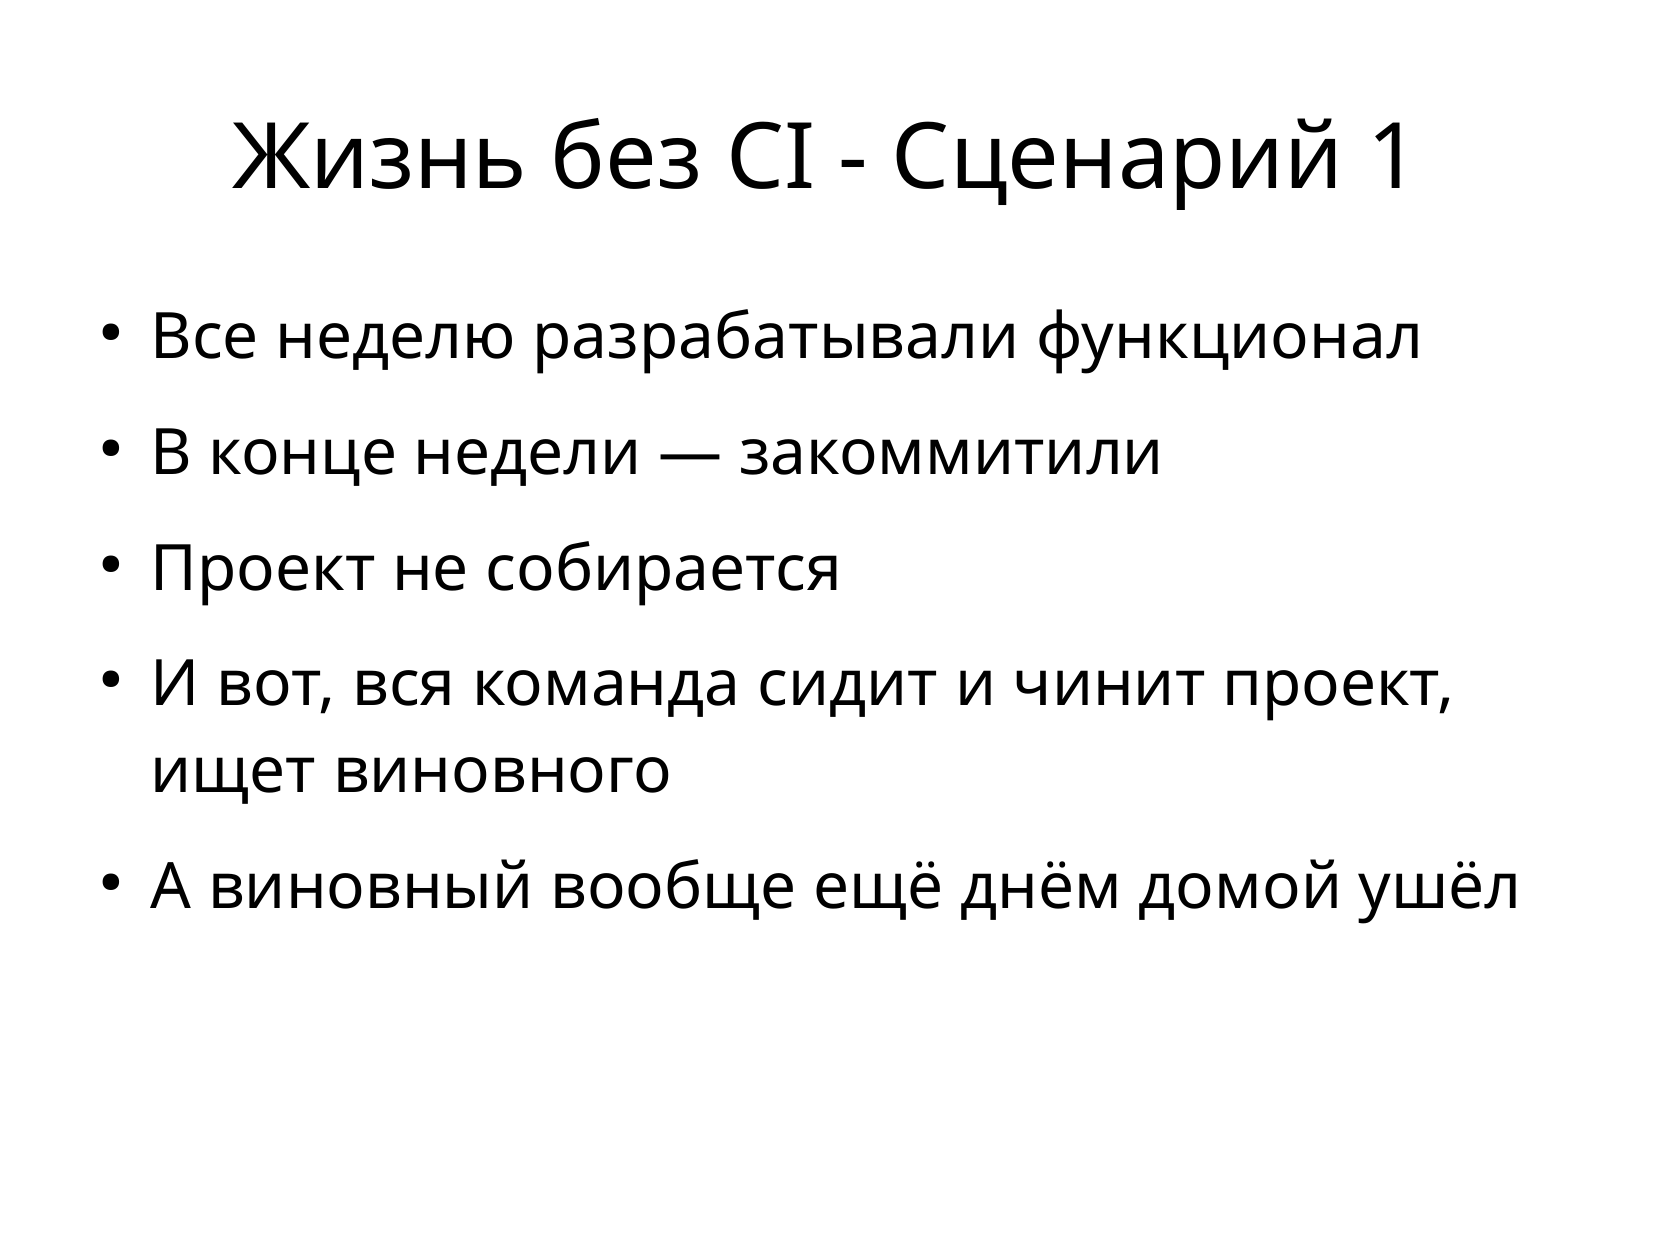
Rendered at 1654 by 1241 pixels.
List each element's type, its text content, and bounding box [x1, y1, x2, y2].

list Все неделю разрабатывали функционал В конце недели — закоммитили Проект не собирается И вот, вся команда сидит и чинит проект, ищет виновного А виновный вообще ещё днём домой ушёл [82, 290, 1538, 1010]
title Жизнь без CI - Сценарий 1 [82, 49, 1571, 257]
